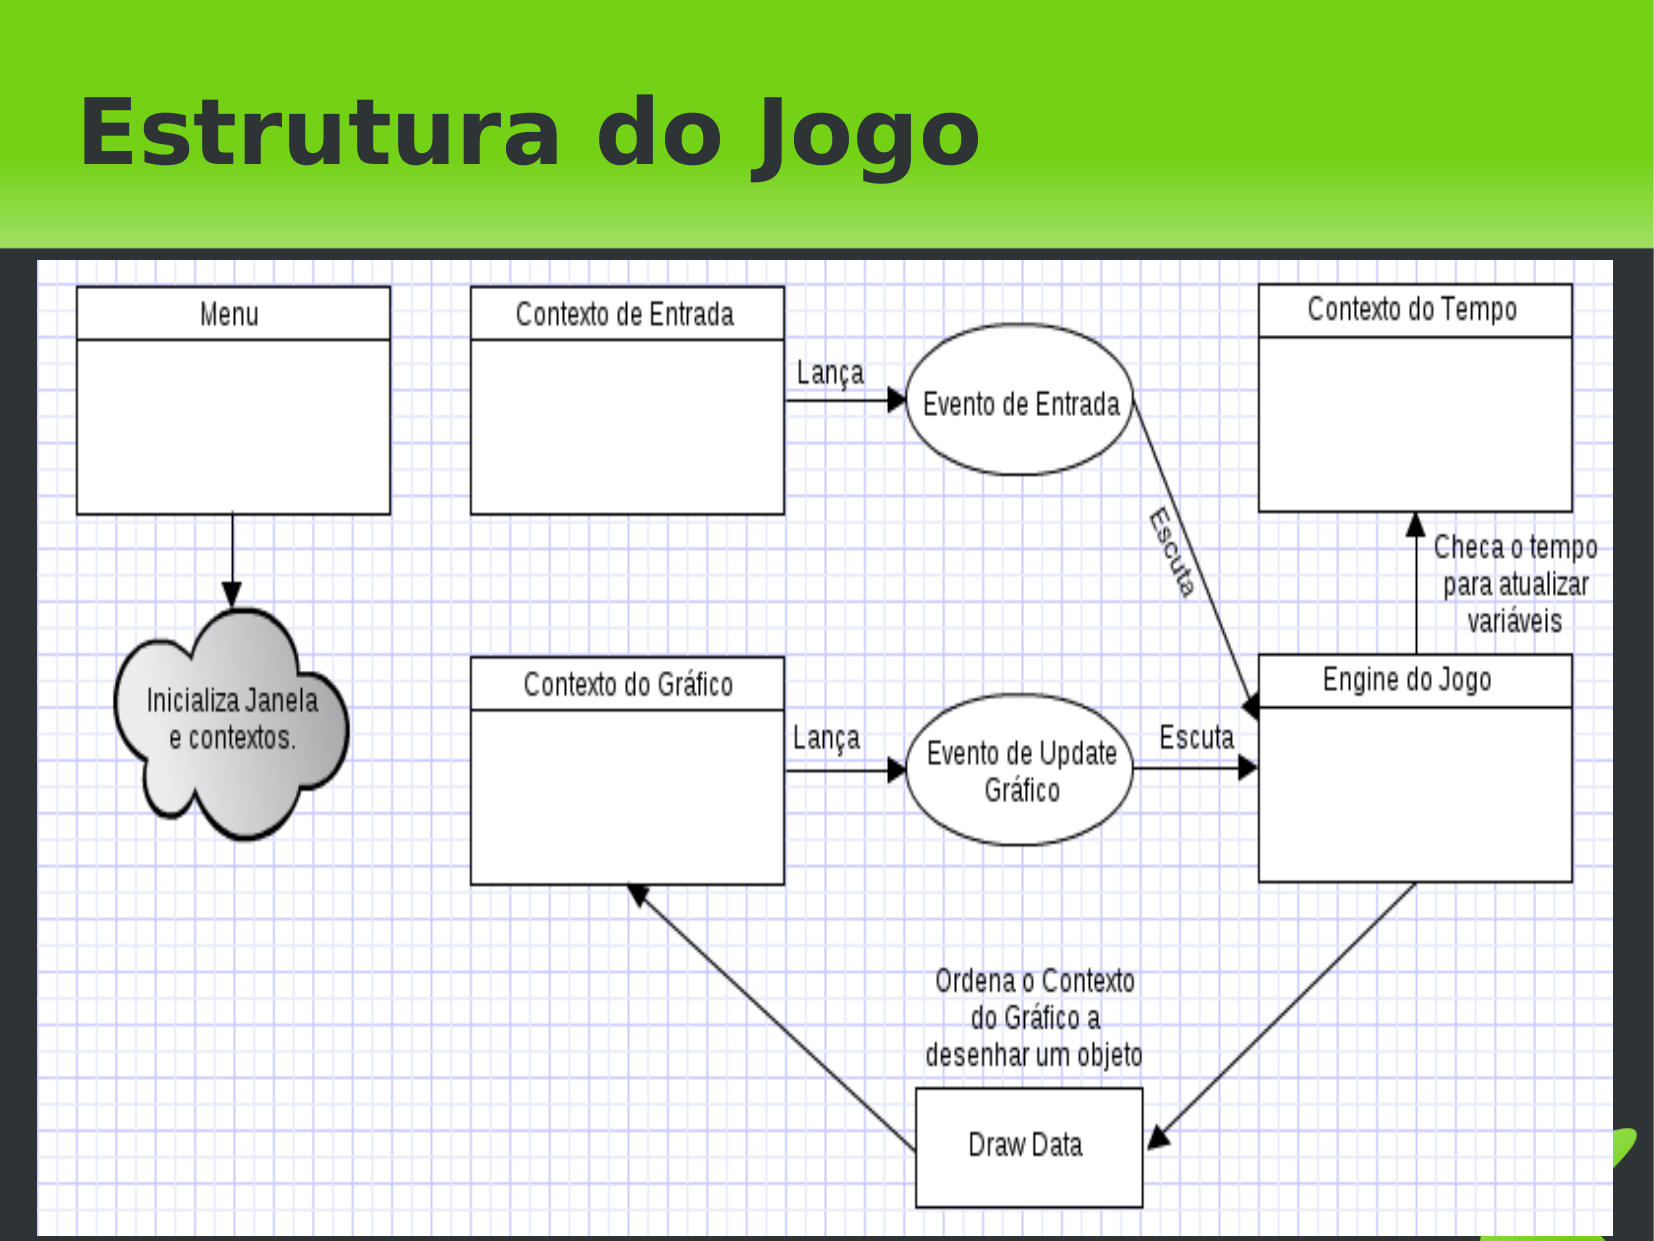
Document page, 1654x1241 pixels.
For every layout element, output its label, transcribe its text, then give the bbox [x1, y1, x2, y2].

picture [0, 0, 1654, 1241]
title Estrutura do Jogo [76, 29, 1565, 237]
